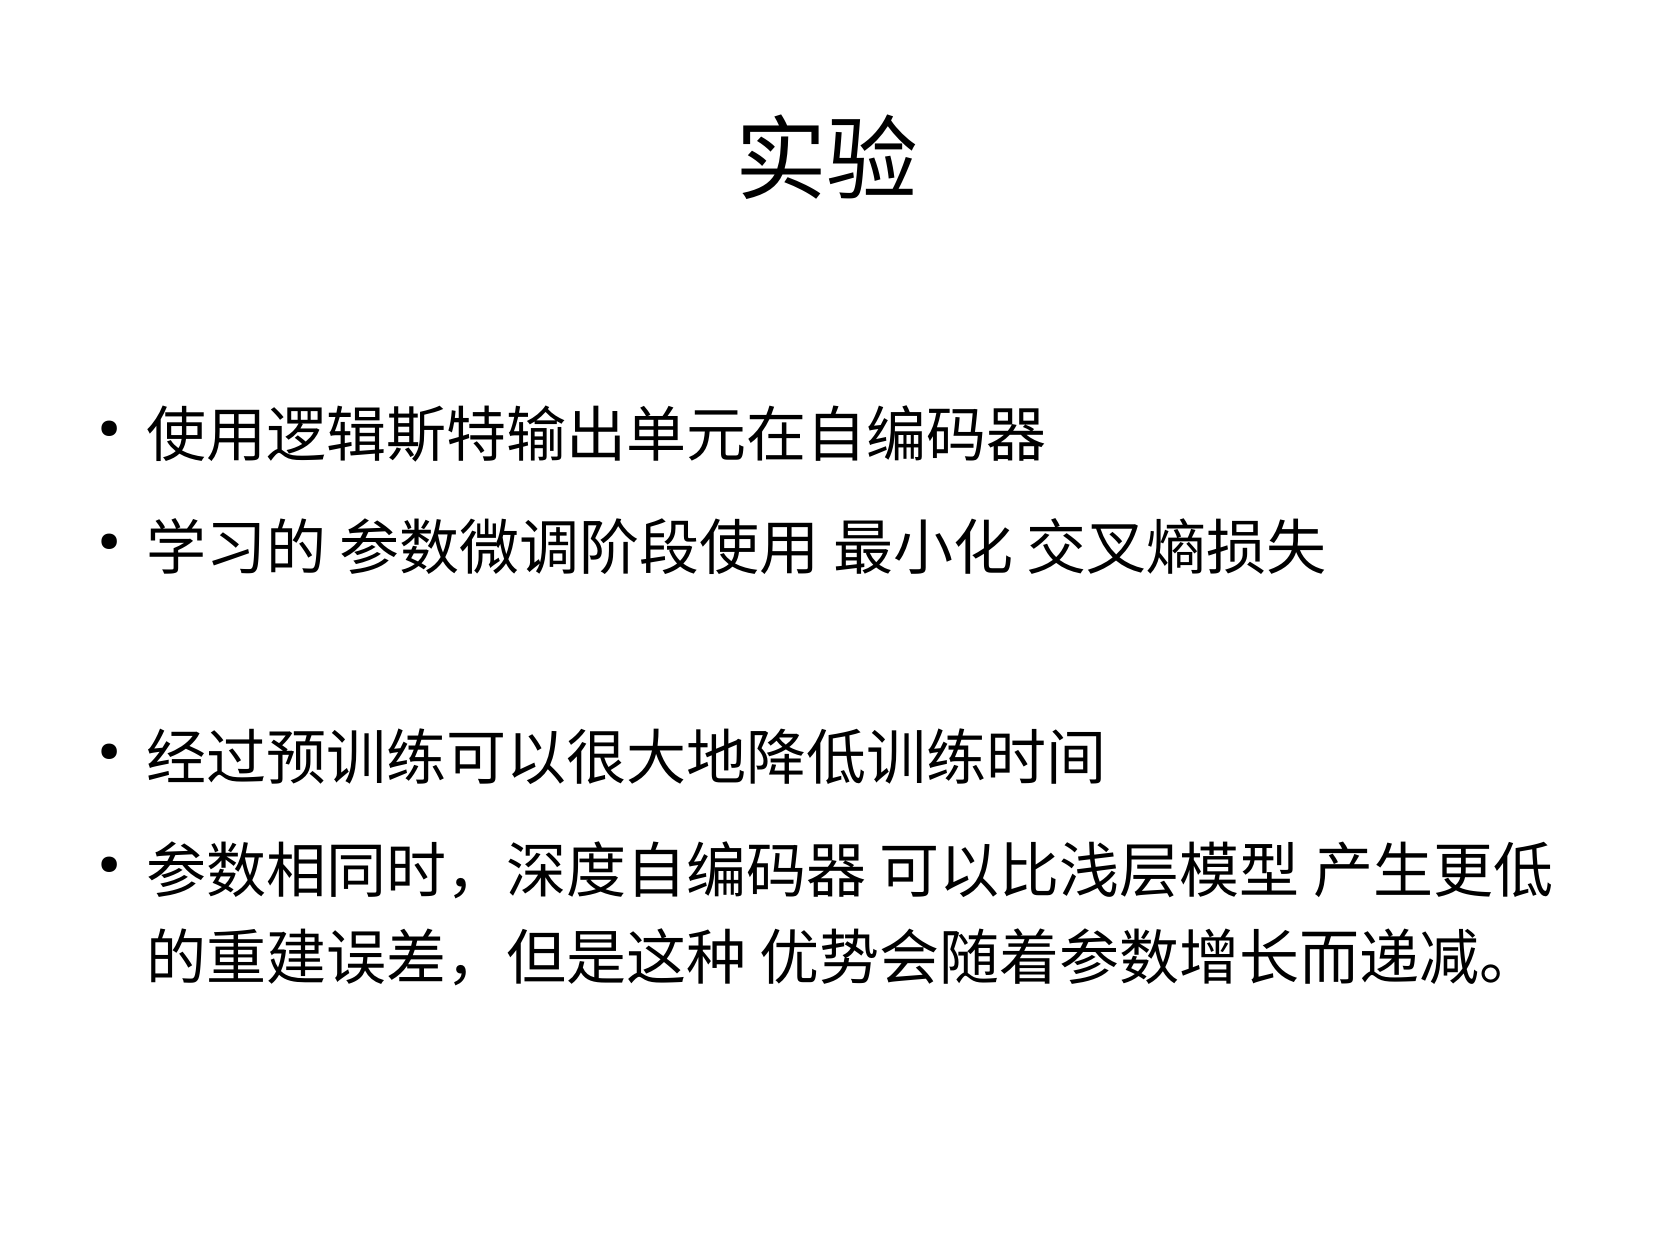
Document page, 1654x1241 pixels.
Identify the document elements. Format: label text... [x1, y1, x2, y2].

title 实验 [82, 49, 1571, 257]
list 使用逻辑斯特输出单元在自编码器 学习的 参数微调阶段使用 最小化 交叉熵损失 经过预训练可以很大地降低训练时间 参数相同时，深度自编码器 可以比浅层模型 产生更低的重建误差，但是这种 优势会随着参数增长而递减。 [82, 290, 1571, 1010]
